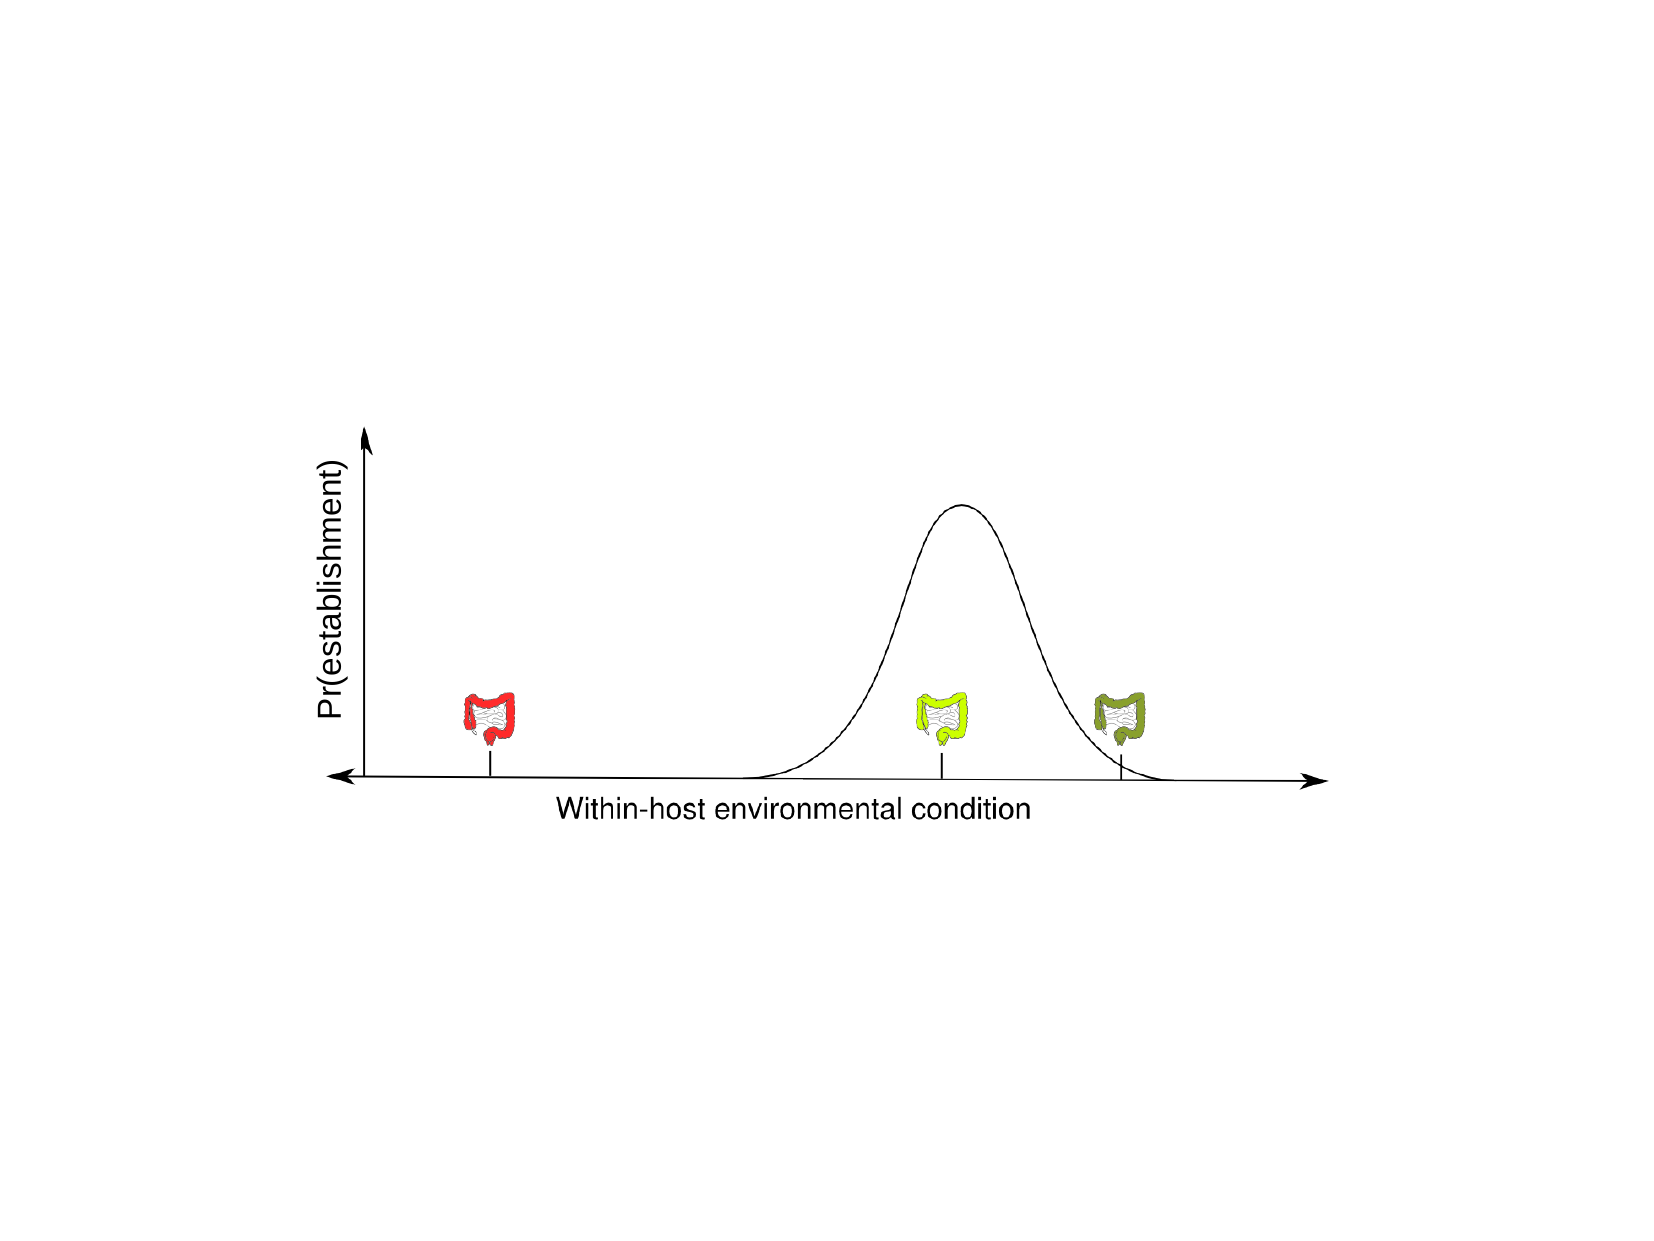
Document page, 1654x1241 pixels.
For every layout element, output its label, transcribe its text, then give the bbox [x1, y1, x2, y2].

text_box Pr(establishment) [303, 135, 356, 736]
picture [303, 396, 1351, 845]
text_box [356, 405, 361, 736]
